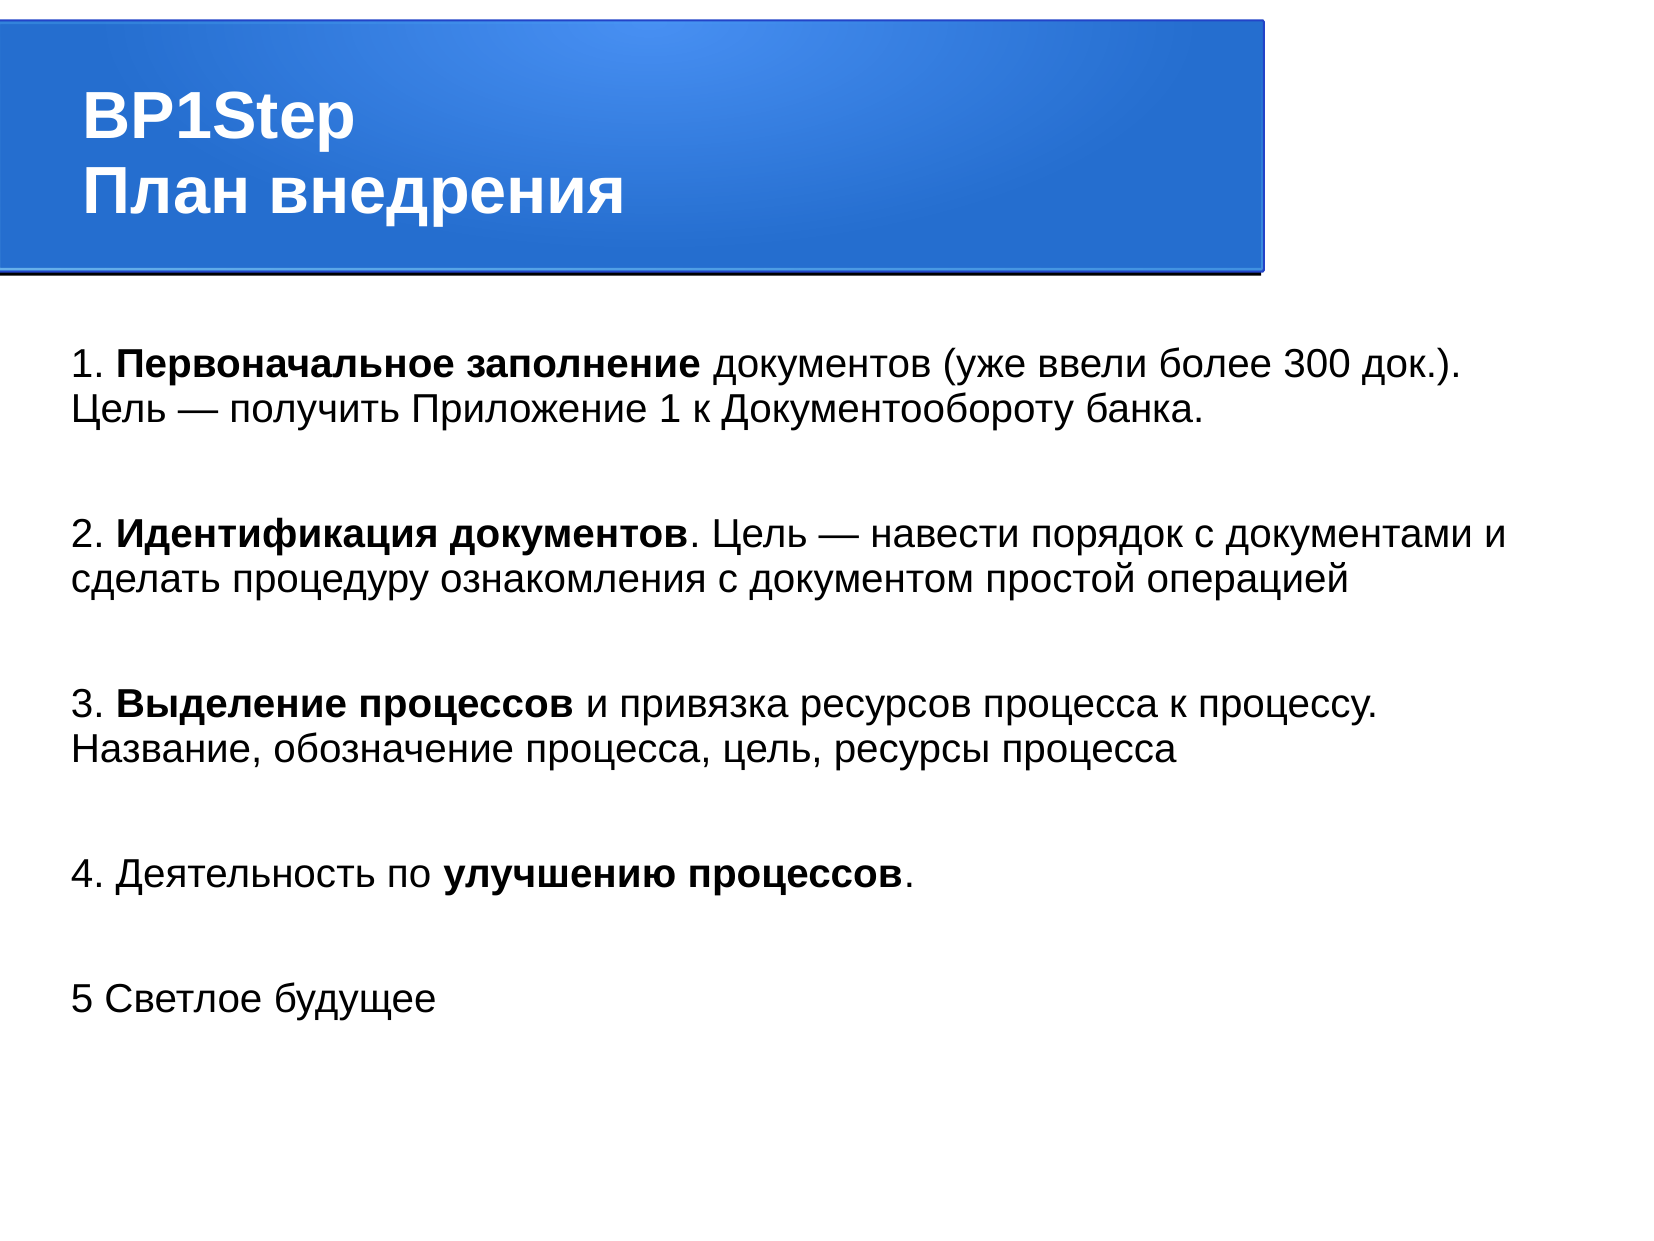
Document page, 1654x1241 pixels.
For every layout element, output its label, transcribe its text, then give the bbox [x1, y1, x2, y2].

list 1. Первоначальное заполнение документов (уже ввели более 300 док.). Цель — получить Приложение 1 к Документообороту банка. 2. Идентификация документов. Цель — навести порядок с документами и сделать процедуру ознакомления с документом простой операцией 3. Выделение процессов и привязка ресурсов процесса к процессу. Название, обозначение процесса, цель, ресурсы процесса 4. Деятельность по улучшению процессов. 5 Светлое будущее [70, 278, 1560, 1028]
title BP1Step План внедрения [82, 49, 1250, 257]
